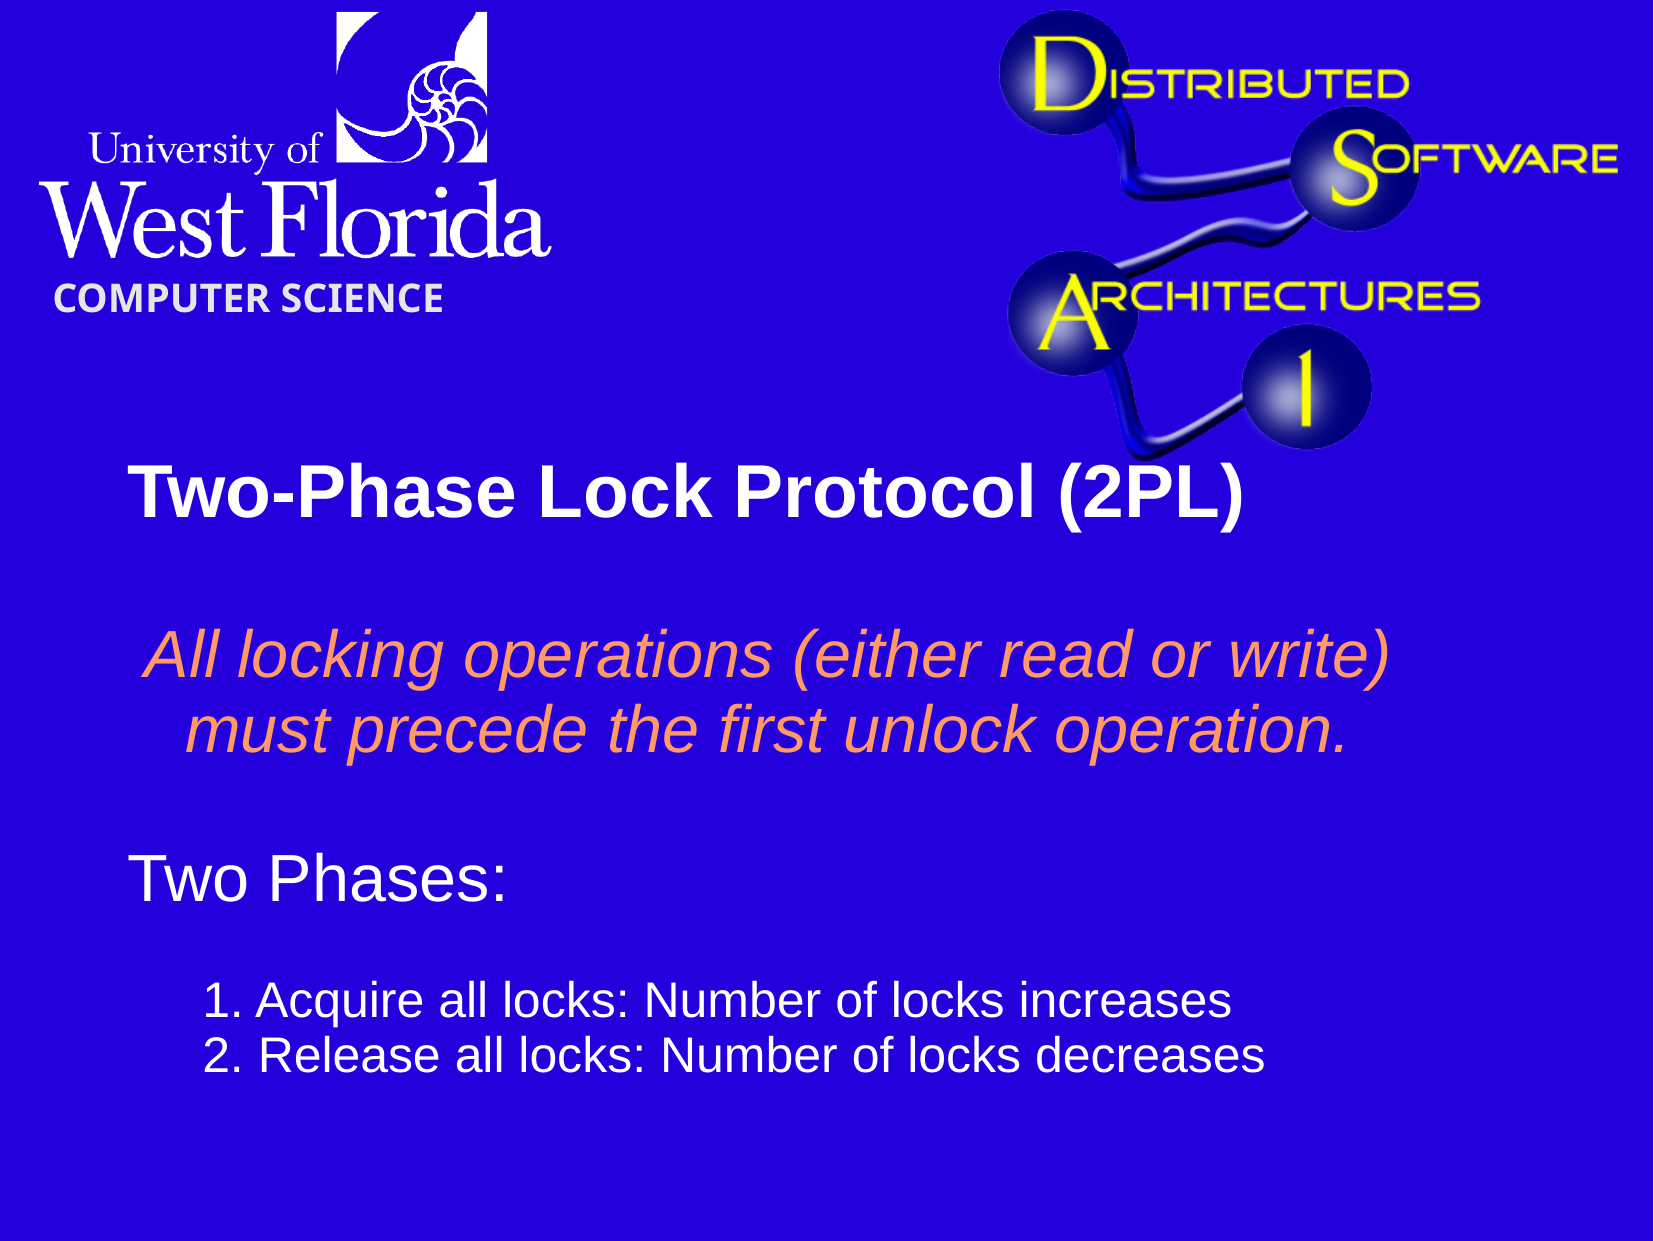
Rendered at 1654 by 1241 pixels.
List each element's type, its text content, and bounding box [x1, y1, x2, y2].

text_box Two-Phase Lock Protocol (2PL) All locking operations (either read or write) must precede the first unlock operation. Two Phases: 1. Acquire all locks: Number of locks increases 2. Release all locks: Number of locks decreases [112, 441, 1426, 1091]
text_box COMPUTER SCIENCE [37, 262, 563, 334]
picture [910, 0, 1653, 506]
picture [37, 0, 559, 262]
